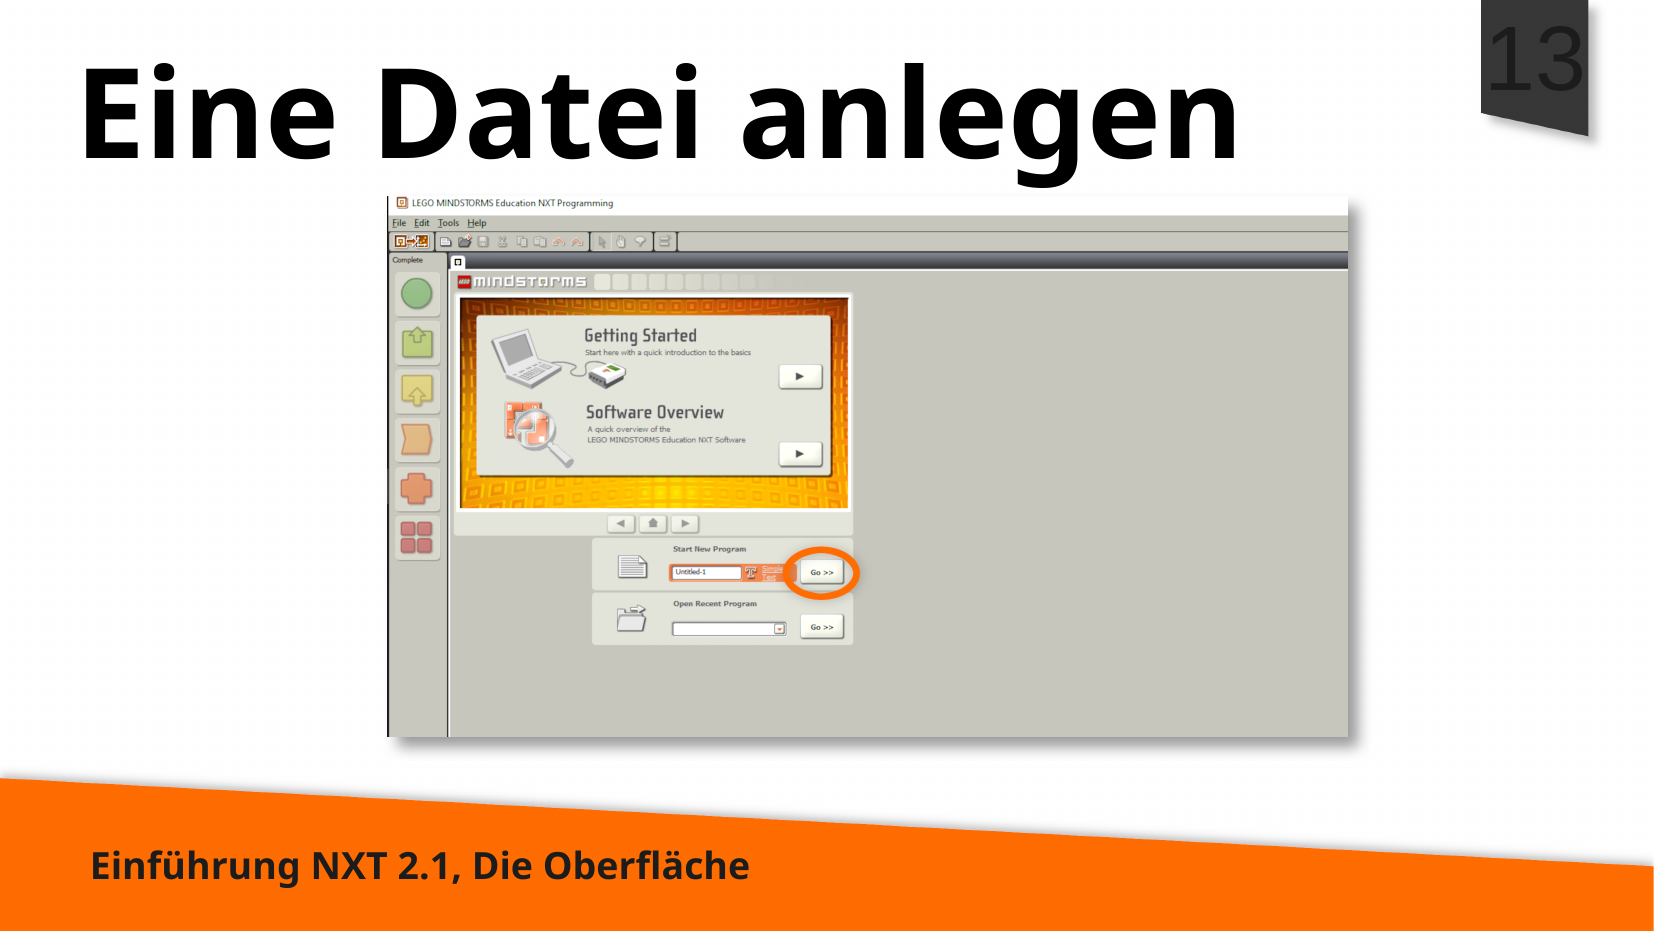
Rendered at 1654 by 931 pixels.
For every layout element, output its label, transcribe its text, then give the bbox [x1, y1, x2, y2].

text_box 13 [1462, 0, 1609, 151]
title Eine Datei anlegen [75, 30, 1564, 190]
text_box Einführung NXT 2.1, Die Oberfläche [75, 832, 1201, 901]
picture [0, 0, 1654, 931]
